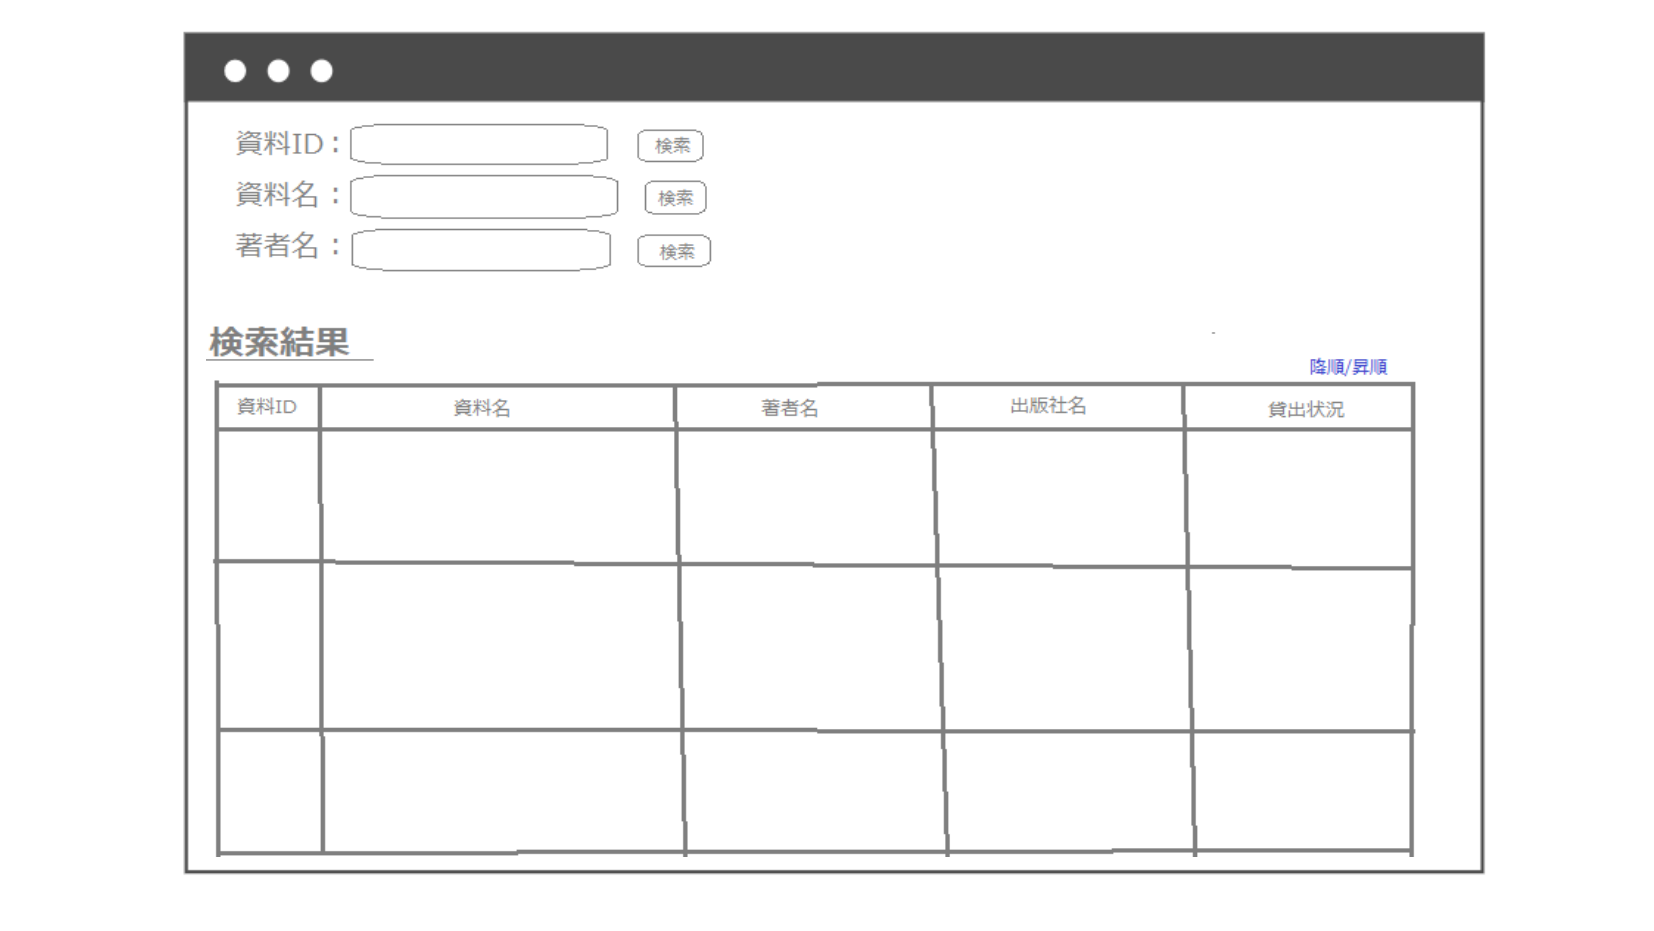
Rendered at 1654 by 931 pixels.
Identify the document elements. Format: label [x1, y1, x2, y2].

picture [176, 26, 1493, 886]
